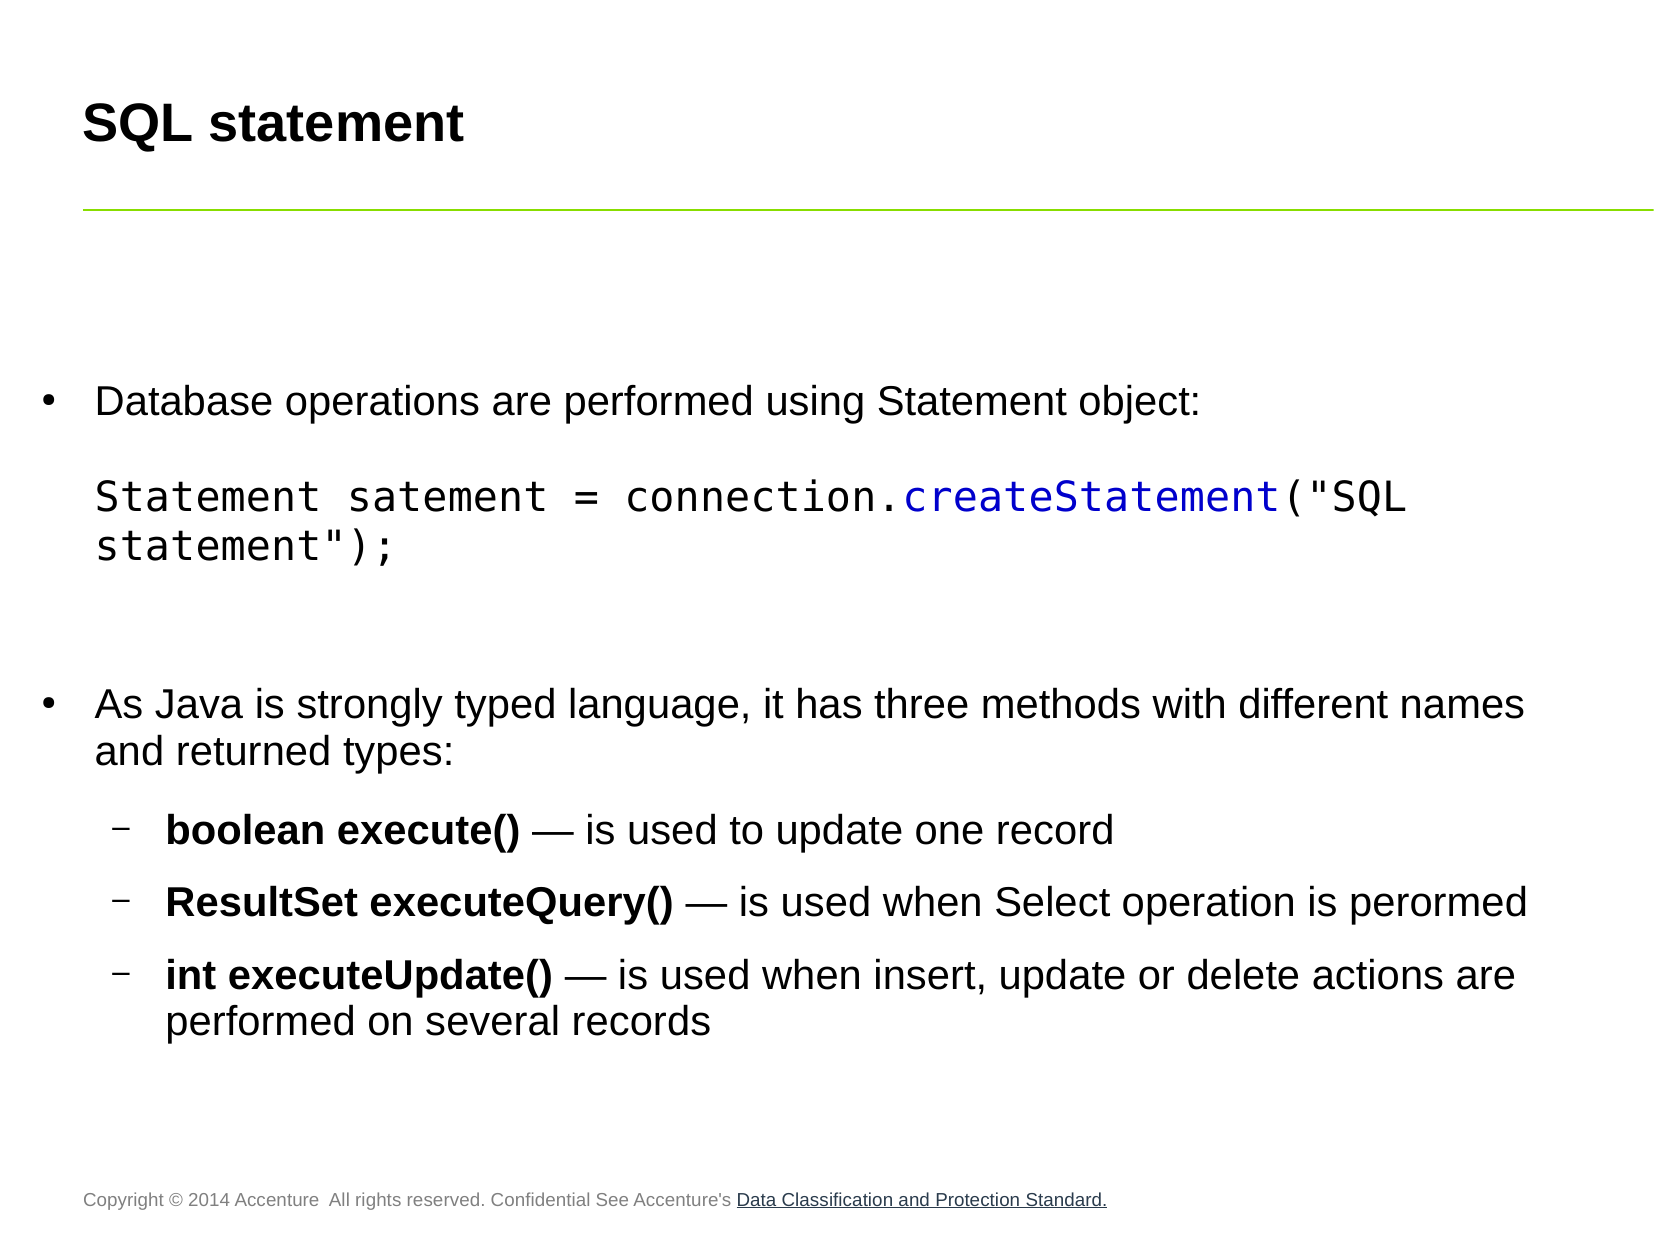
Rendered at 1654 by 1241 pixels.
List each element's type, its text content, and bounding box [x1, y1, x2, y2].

list Database operations are performed using Statement object: Statement satement = connection.createStatement("SQL statement"); As Java is strongly typed language, it has three methods with different names and returned types: boolean execute() — is used to update one record ResultSet executeQuery() — is used when Select operation is perormed int executeUpdate() — is used when insert, update or delete actions are performed on several records [23, 377, 1595, 1241]
title SQL statement [82, 49, 1571, 196]
